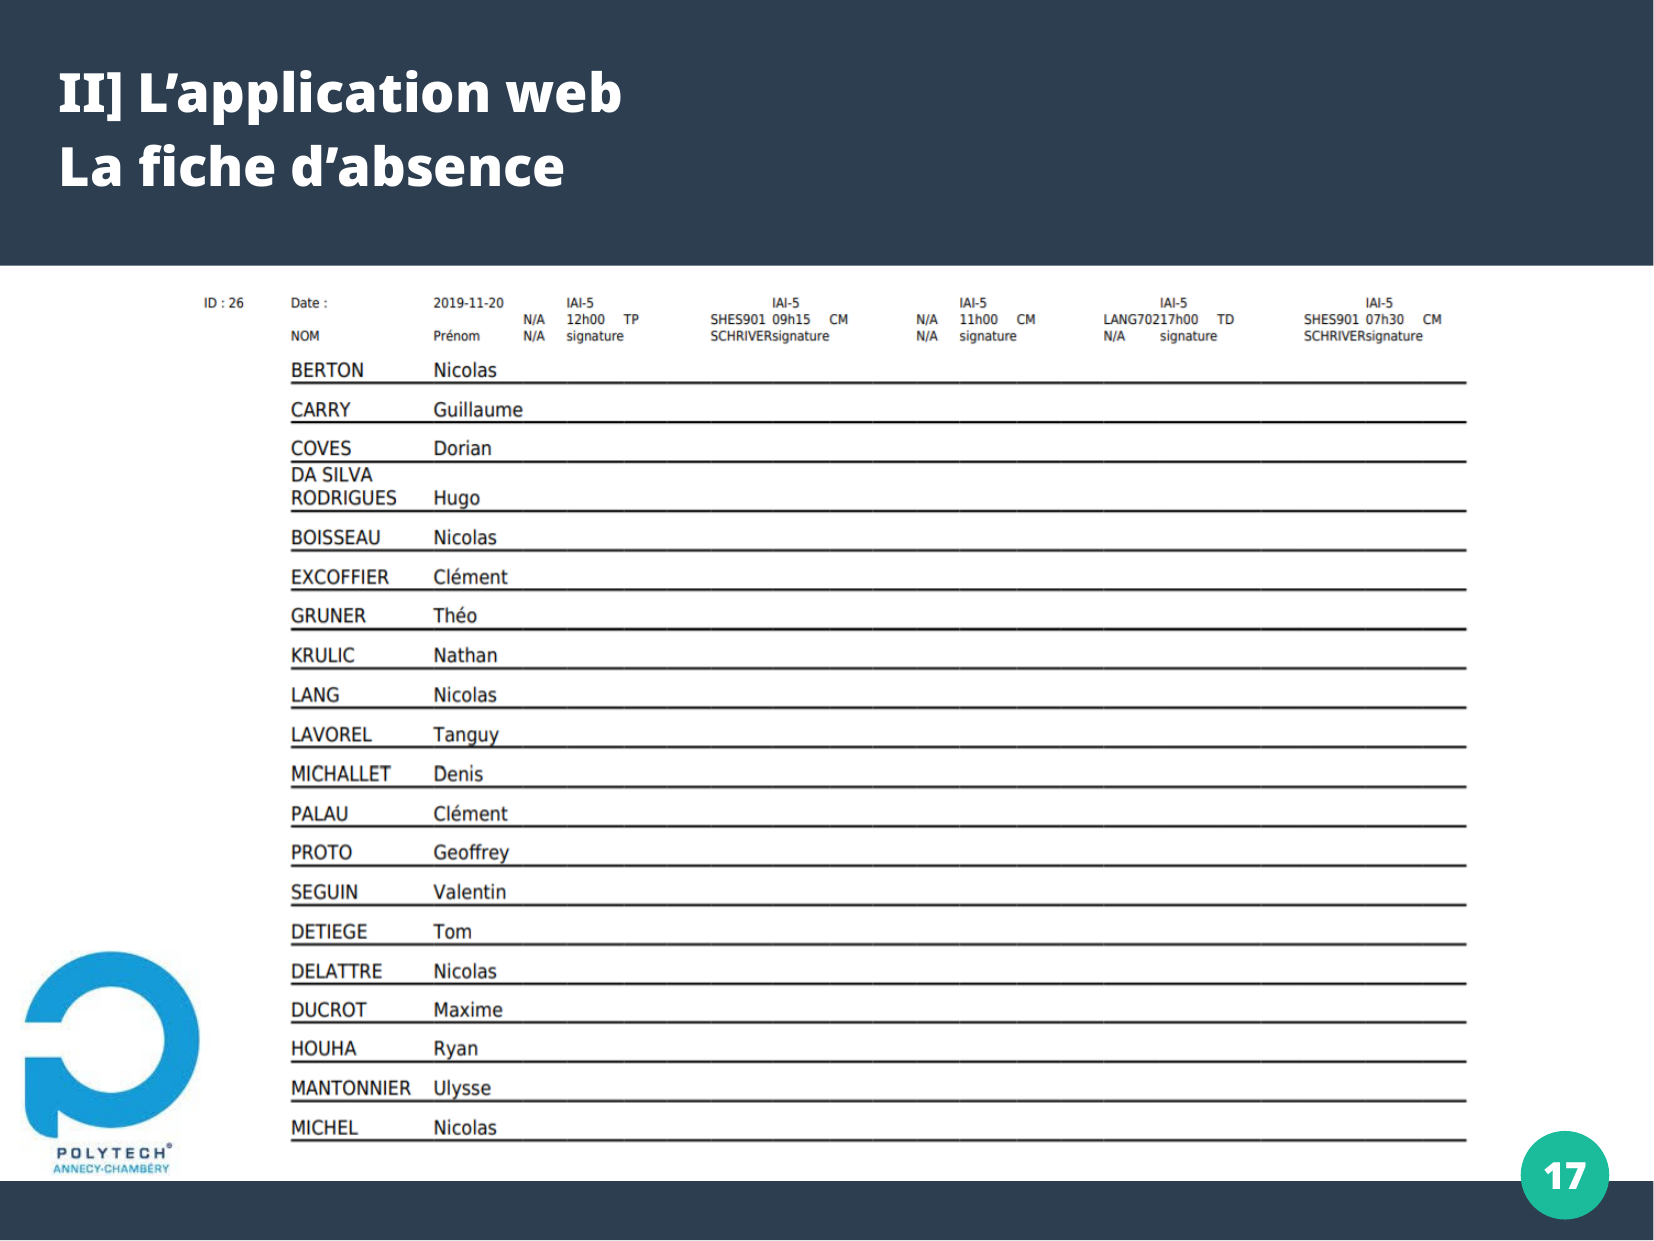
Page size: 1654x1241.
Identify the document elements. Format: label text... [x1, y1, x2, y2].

title II] L’application web La fiche d’absence [59, 49, 1595, 207]
picture [0, 279, 1477, 1176]
